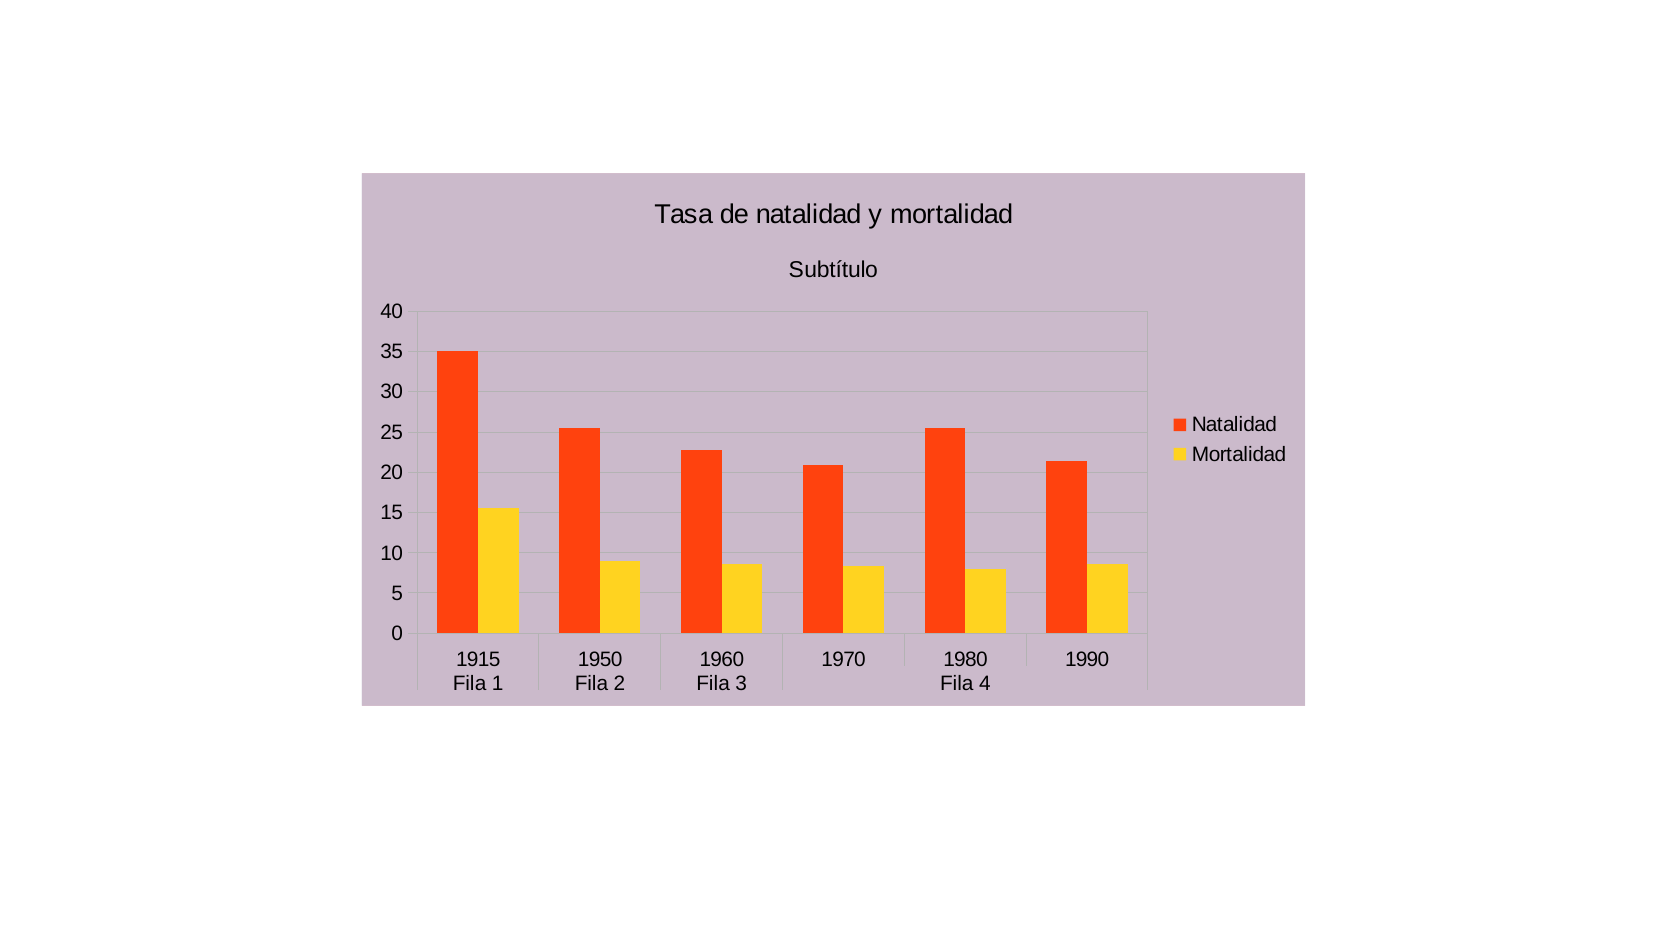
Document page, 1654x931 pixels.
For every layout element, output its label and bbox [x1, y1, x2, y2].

chart [361, 173, 1306, 706]
